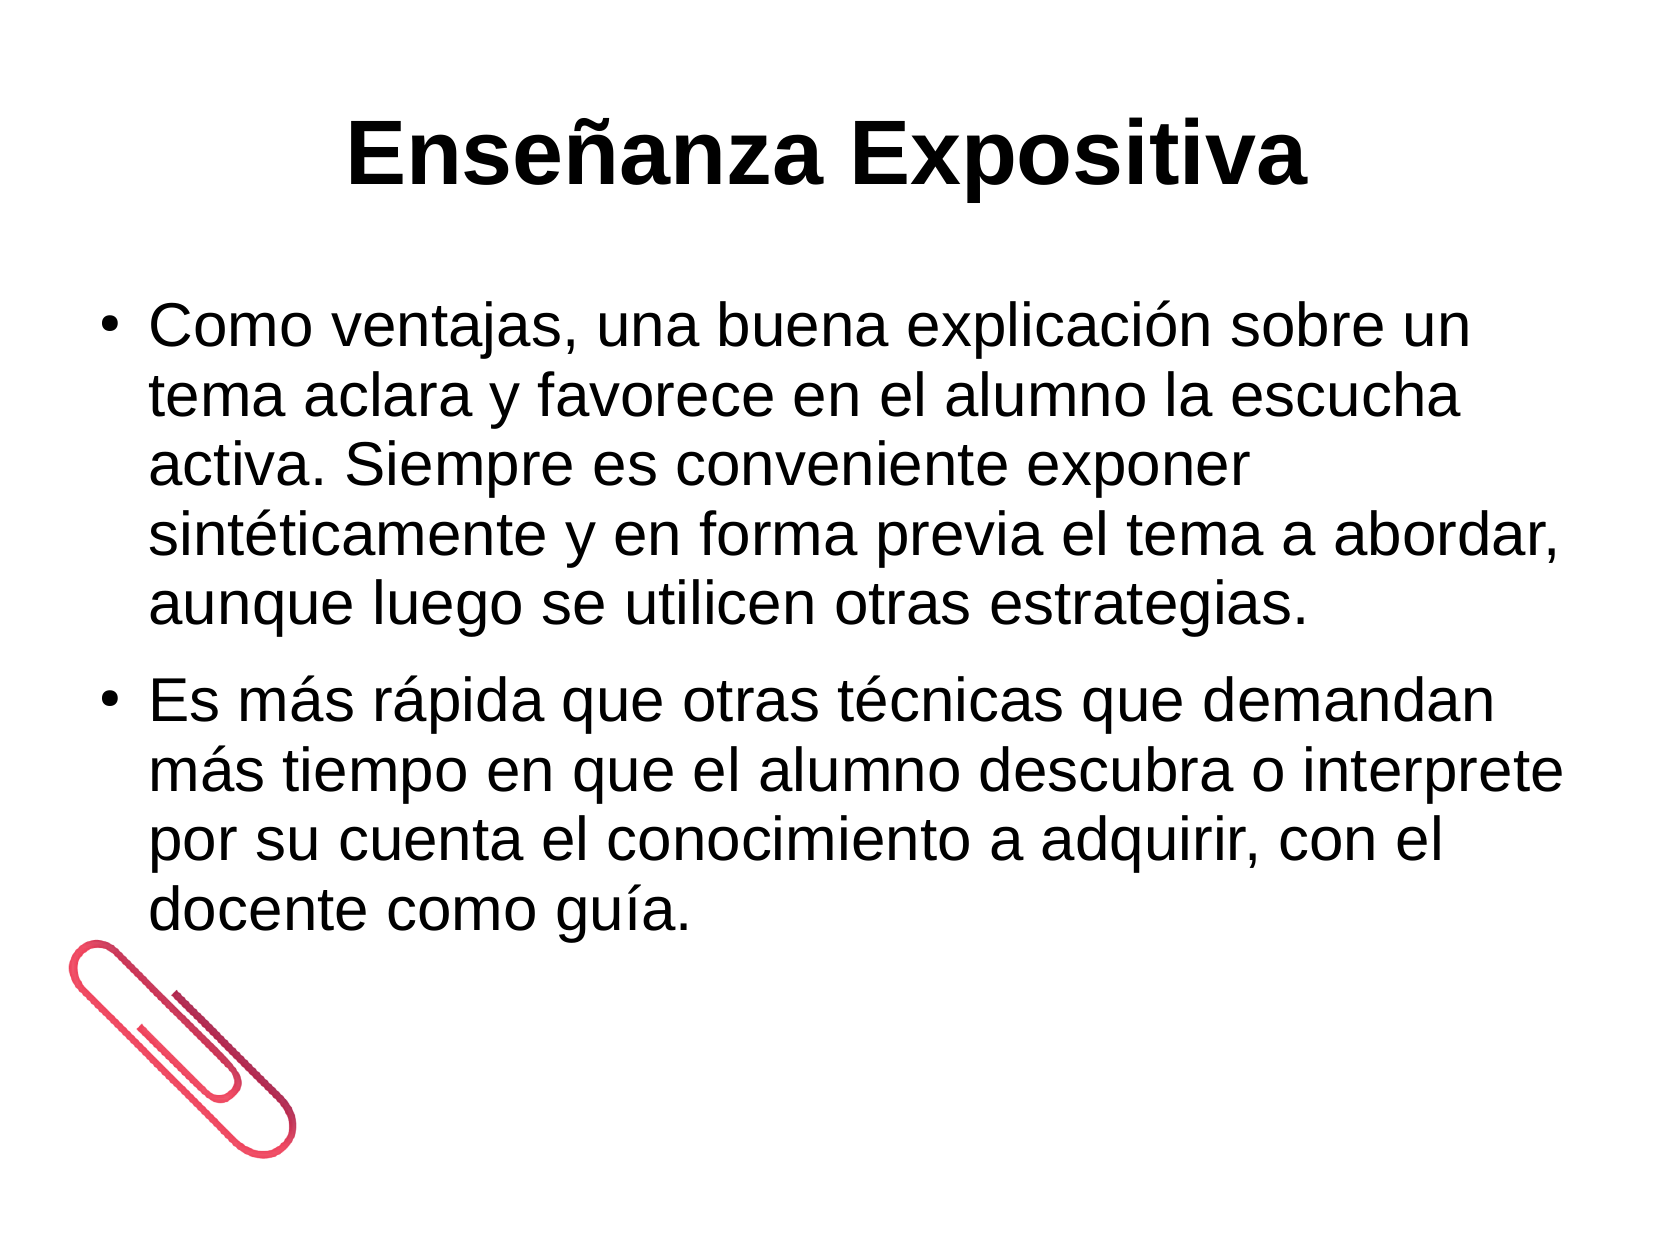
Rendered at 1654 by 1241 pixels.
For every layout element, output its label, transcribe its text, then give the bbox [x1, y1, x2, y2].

list Como ventajas, una buena explicación sobre un tema aclara y favorece en el alumno la escucha activa. Siempre es conveniente exponer sintéticamente y en forma previa el tema a abordar, aunque luego se utilicen otras estrategias. Es más rápida que otras técnicas que demandan más tiempo en que el alumno descubra o interprete por su cuenta el conocimiento a adquirir, con el docente como guía. [82, 290, 1571, 1010]
title Enseñanza Expositiva [82, 49, 1571, 257]
picture [0, 870, 367, 1229]
